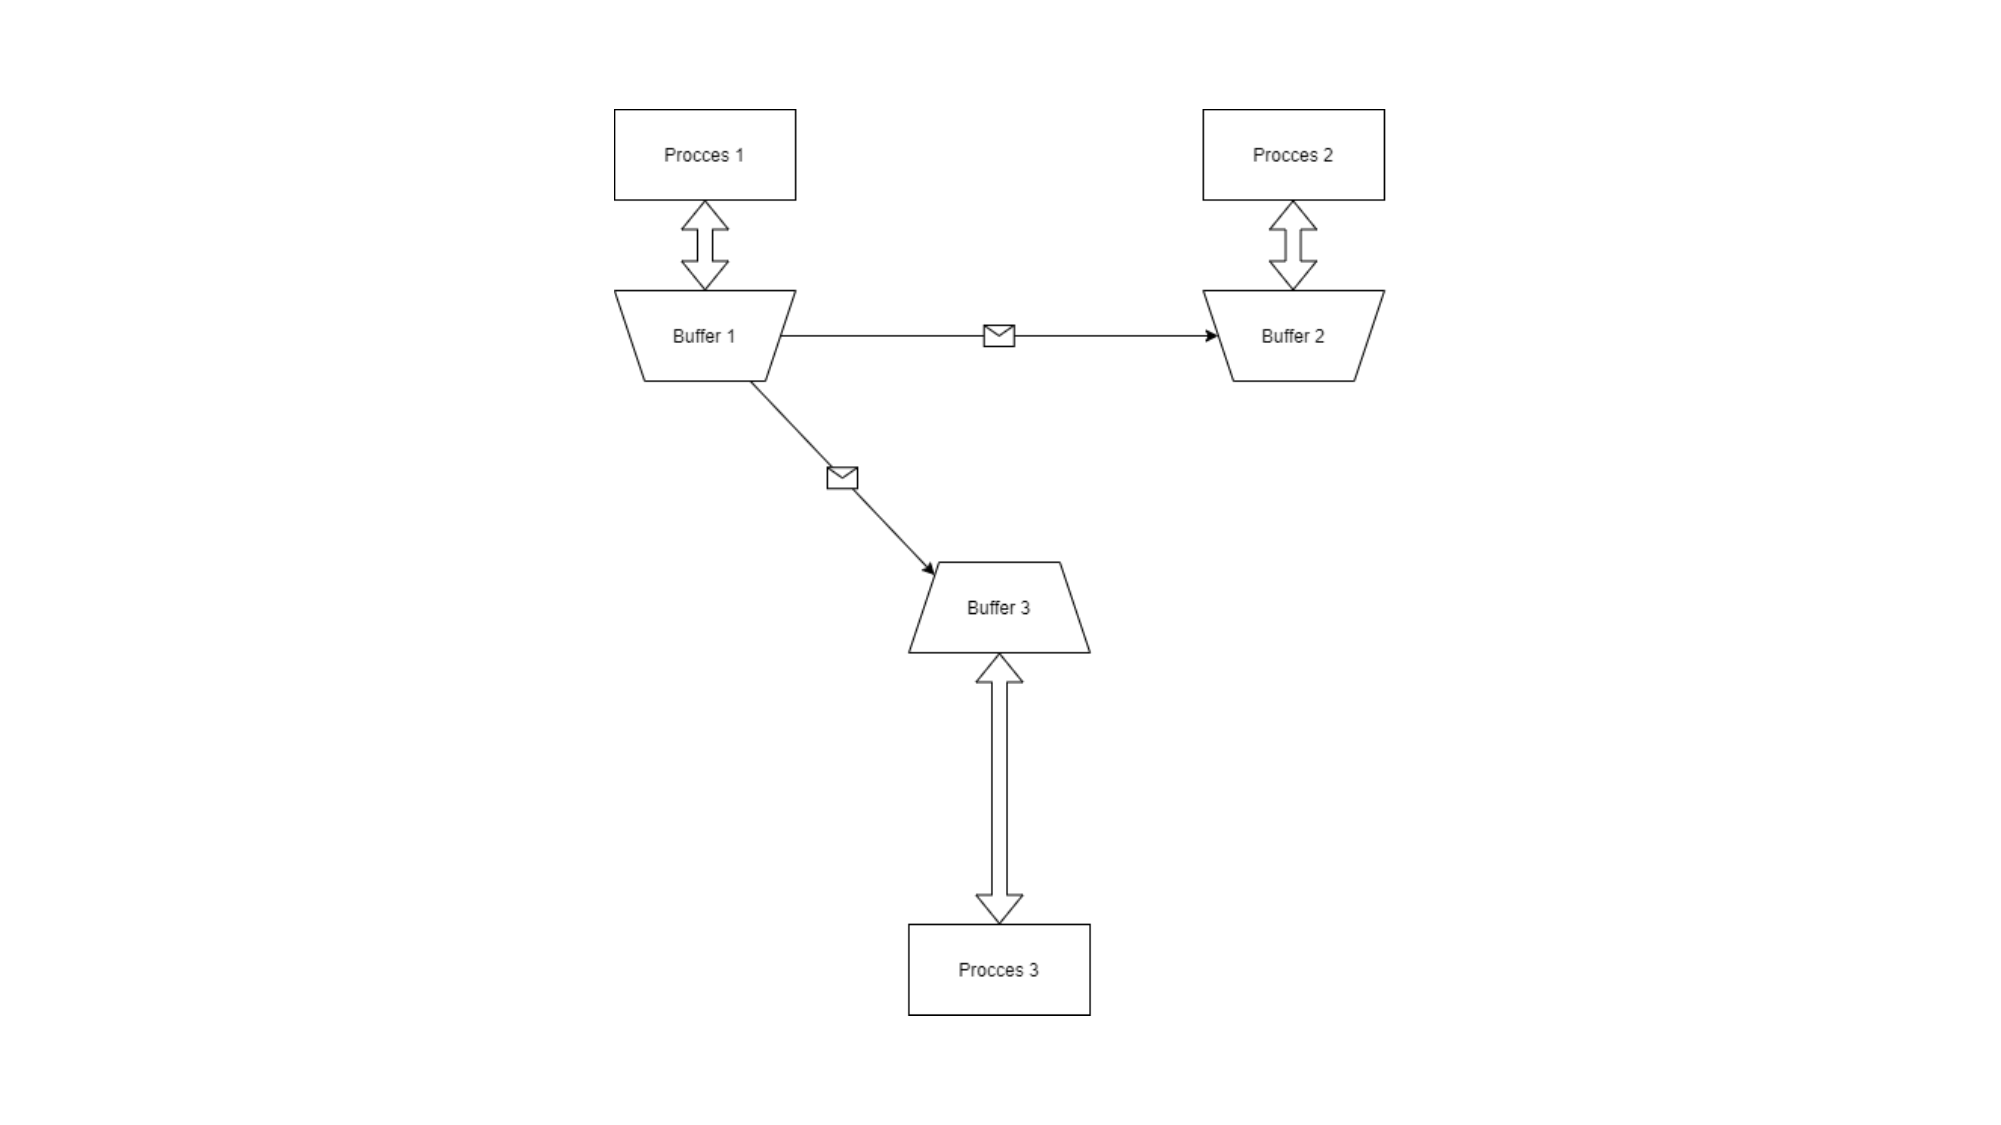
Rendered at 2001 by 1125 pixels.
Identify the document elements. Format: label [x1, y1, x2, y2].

picture [614, 109, 1387, 1016]
